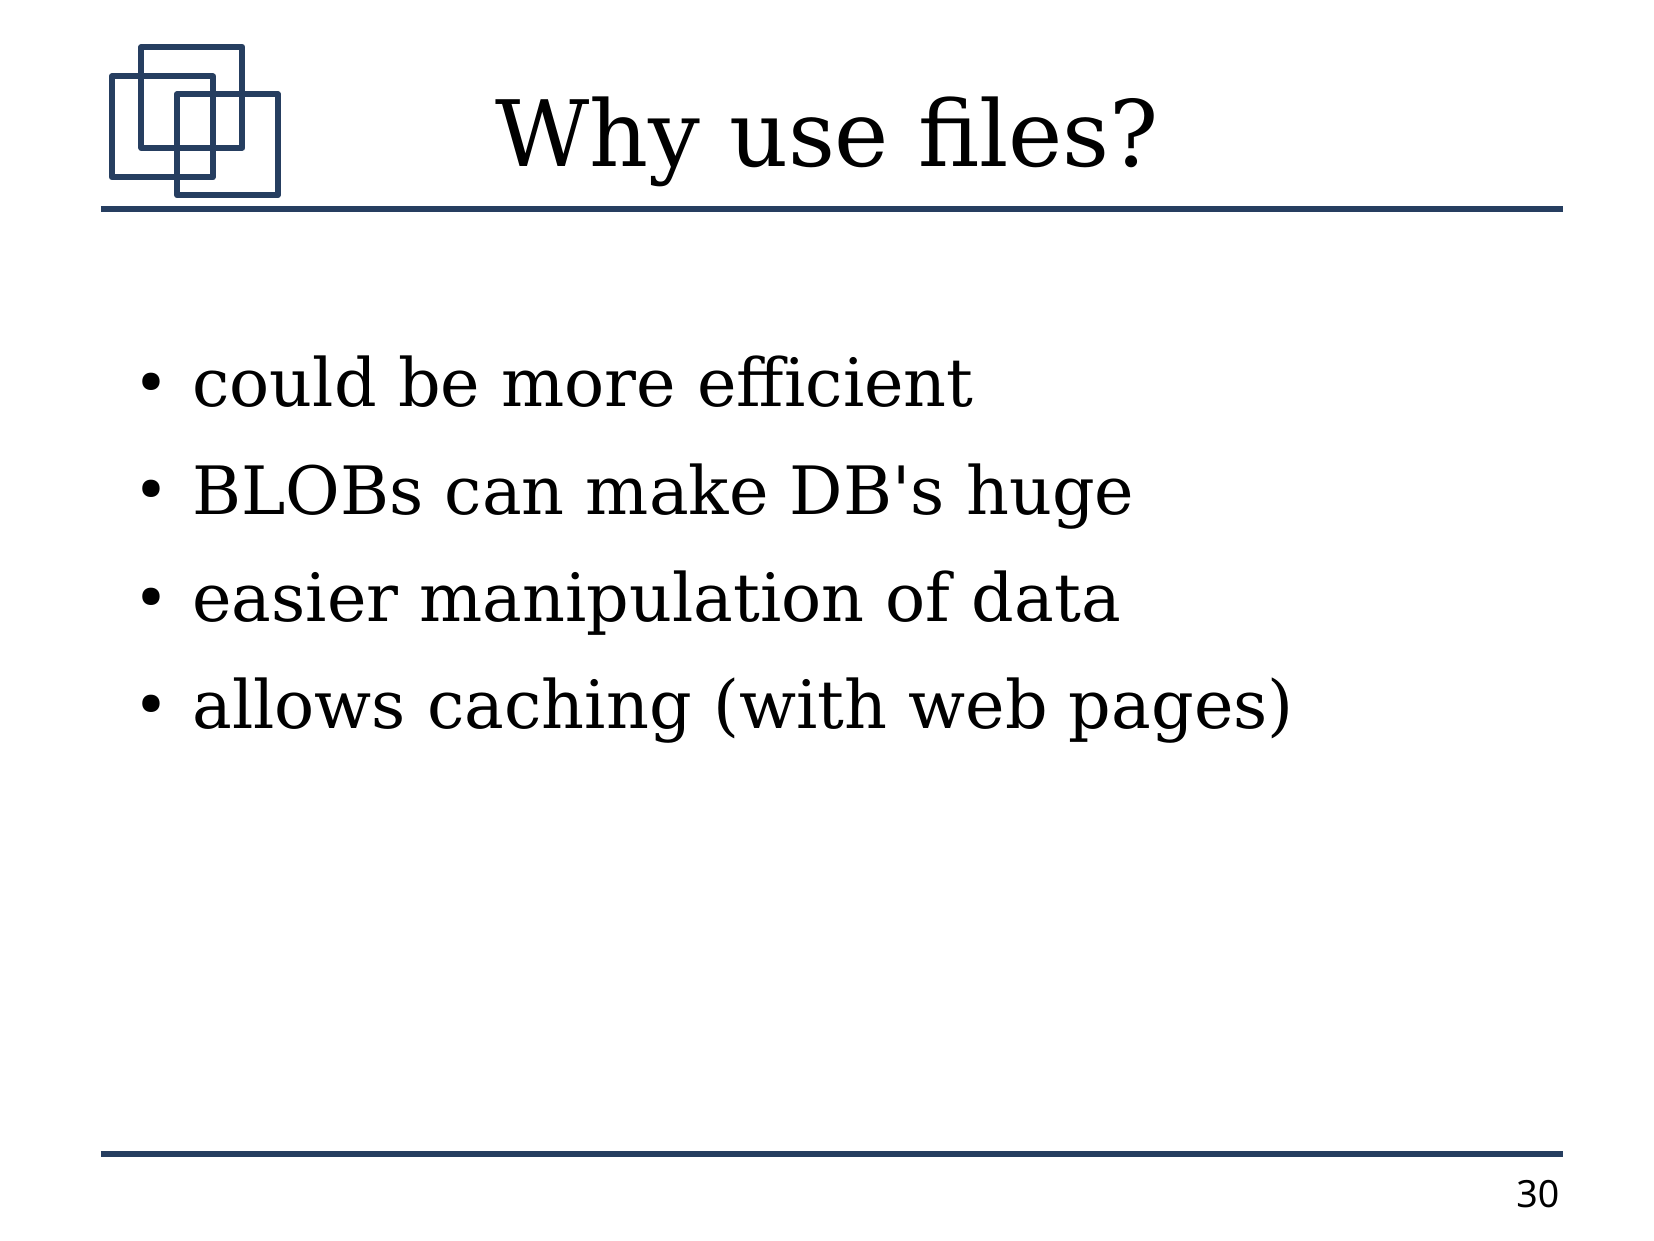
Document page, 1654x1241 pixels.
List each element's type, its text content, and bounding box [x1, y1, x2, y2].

list could be more efficient BLOBs can make DB's huge easier manipulation of data allows caching (with web pages) [121, 344, 1534, 1127]
title Why use files? [121, 31, 1534, 239]
